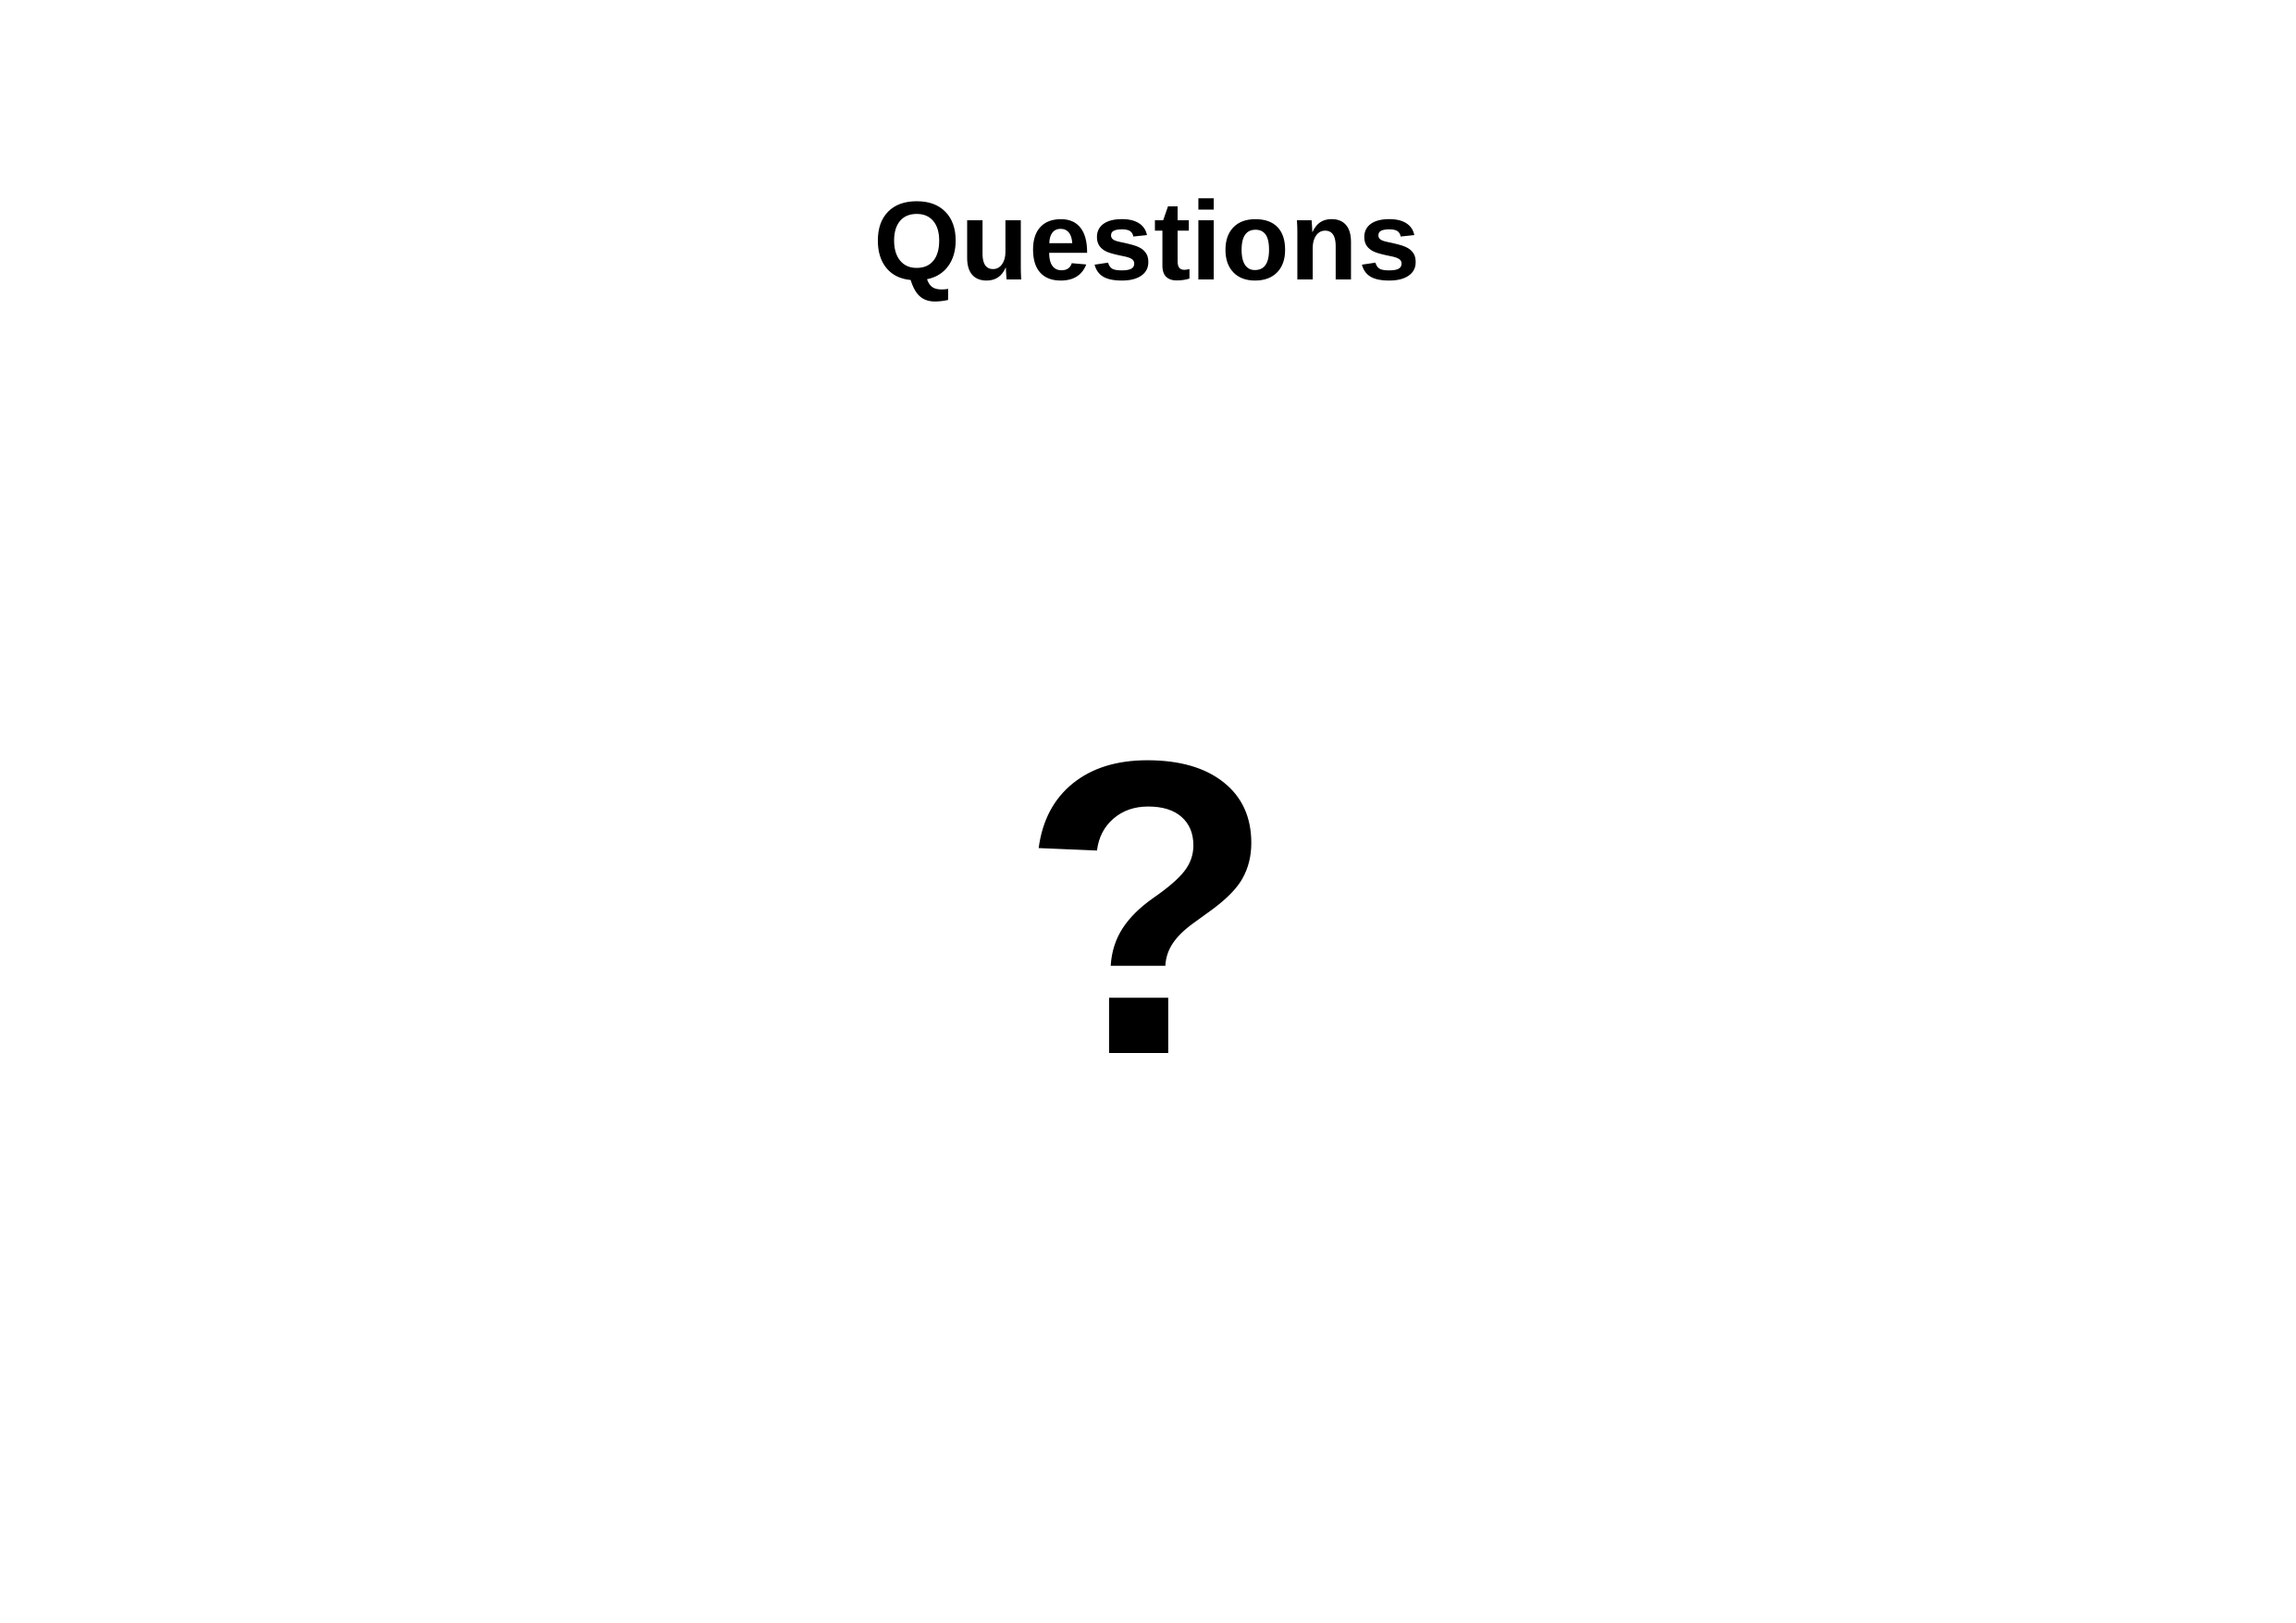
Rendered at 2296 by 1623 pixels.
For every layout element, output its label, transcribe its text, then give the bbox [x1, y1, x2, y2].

title Questions [163, 114, 2132, 367]
subtitle ? [163, 408, 2132, 1408]
